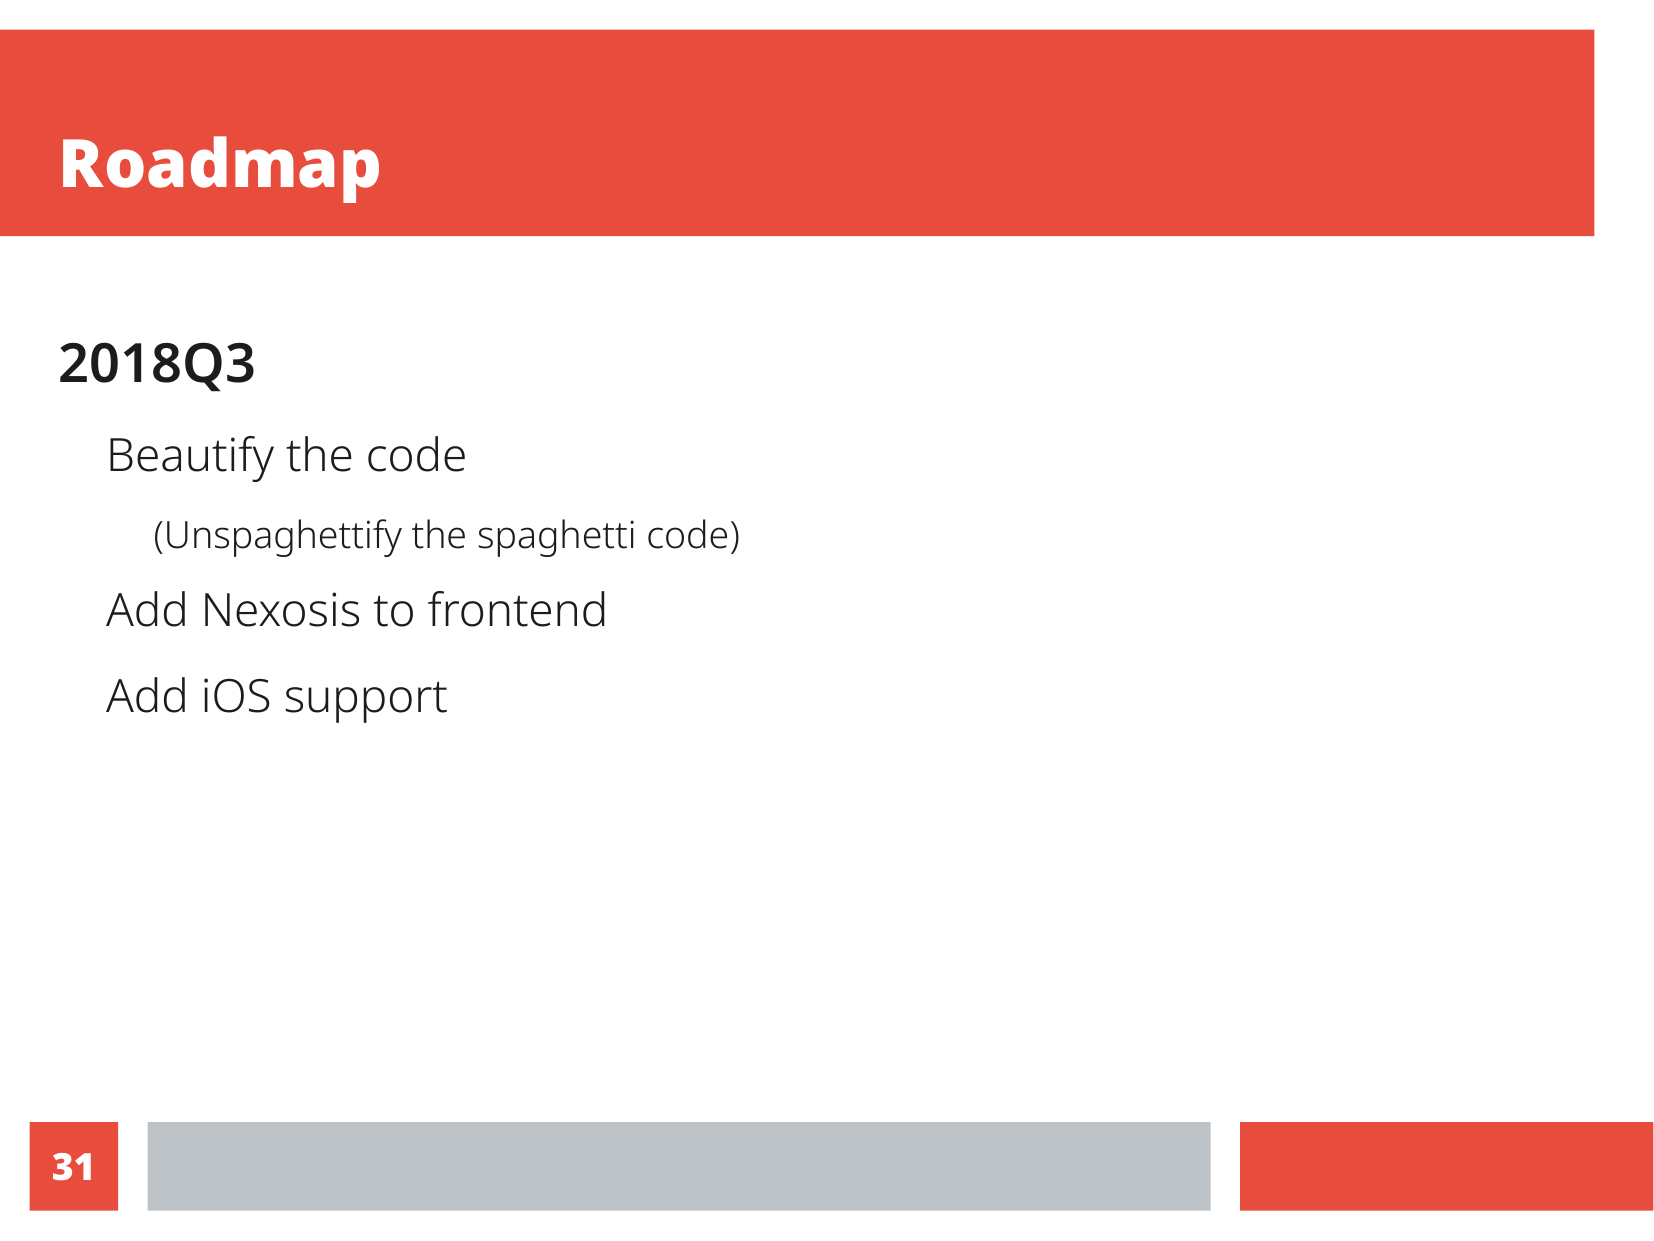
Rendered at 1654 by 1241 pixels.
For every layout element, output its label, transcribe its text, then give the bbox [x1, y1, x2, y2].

title Roadmap [59, 59, 1595, 207]
list 2018Q3 Beautify the code (Unspaghettify the spaghetti code) Add Nexosis to frontend Add iOS support [59, 324, 1565, 1093]
